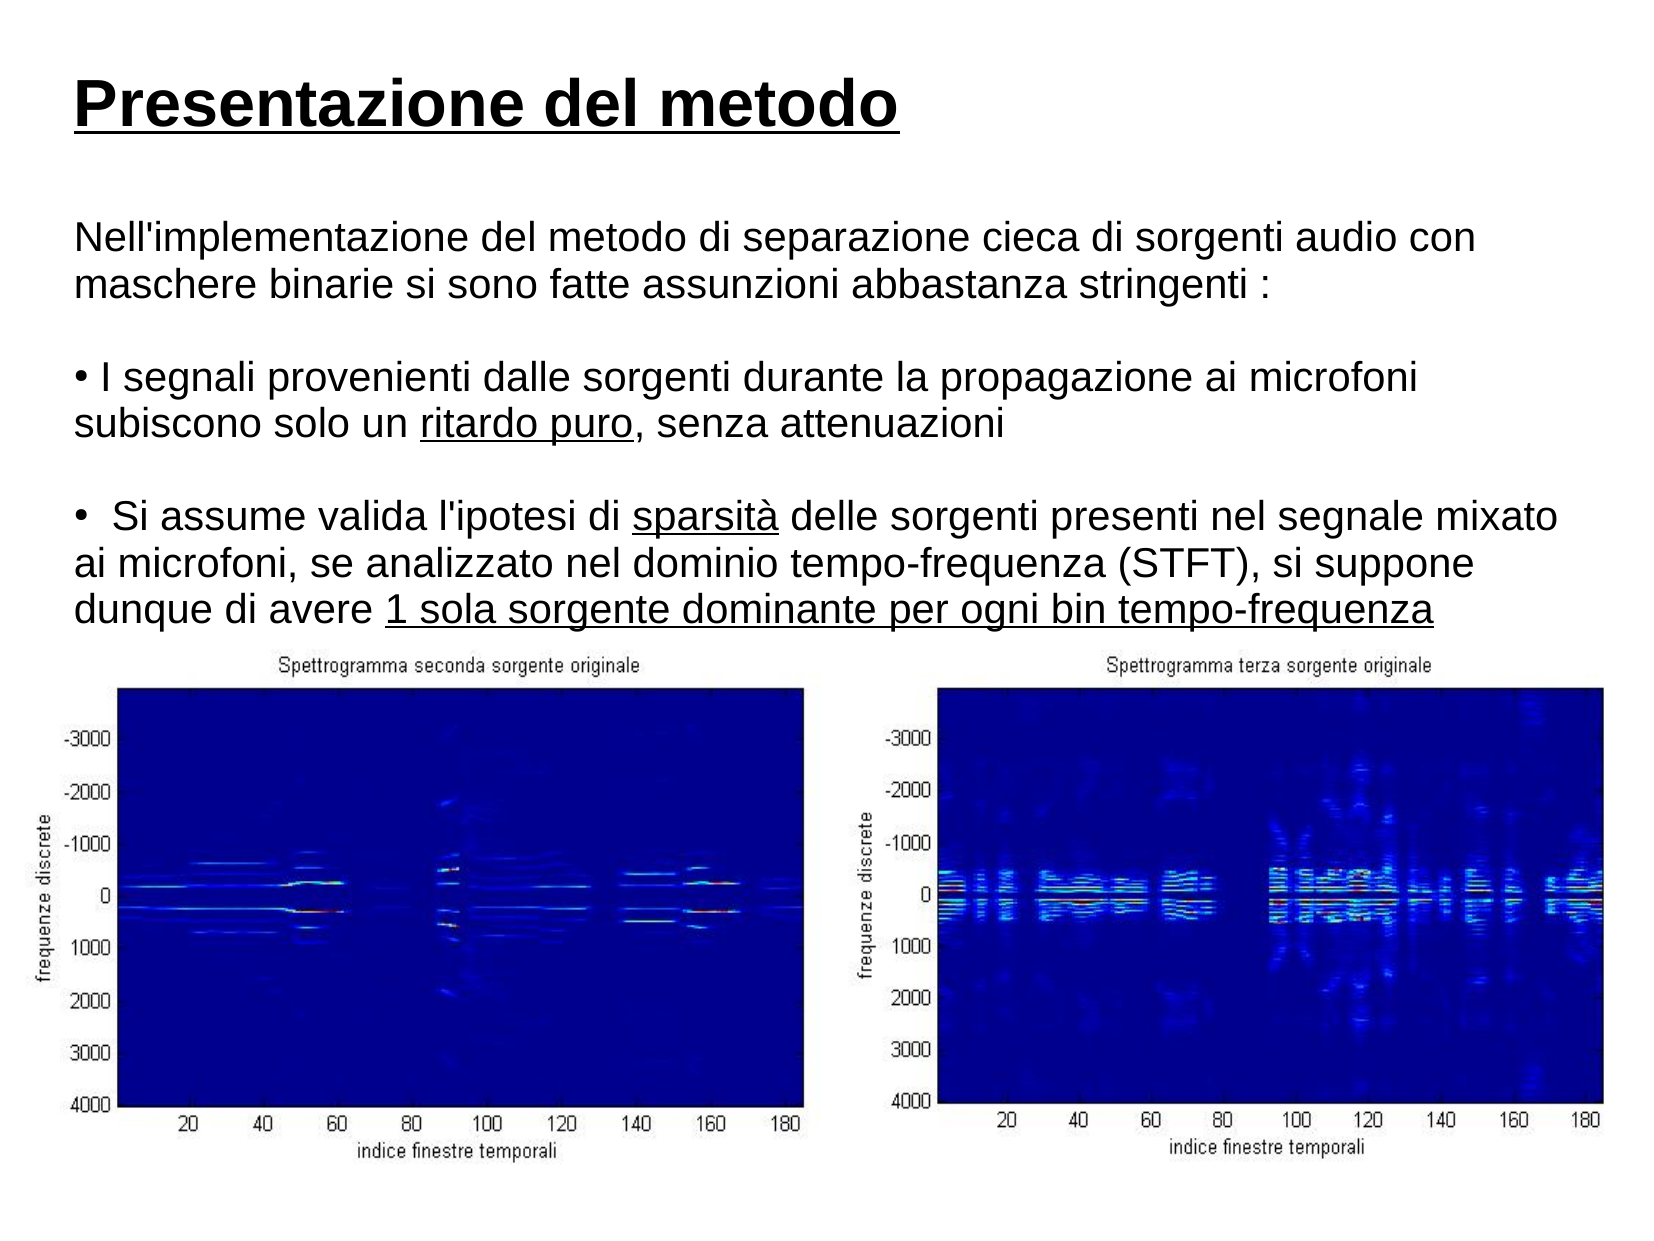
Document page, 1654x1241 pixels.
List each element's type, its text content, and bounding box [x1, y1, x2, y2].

text_box Presentazione del metodo [59, 59, 1093, 149]
picture [2, 649, 1654, 1166]
text_box Nell'implementazione del metodo di separazione cieca di sorgenti audio con maschere binarie si sono fatte assunzioni abbastanza stringenti : I segnali provenienti dalle sorgenti durante la propagazione ai microfoni subiscono solo un ritardo puro, senza attenuazioni Si assume valida l'ipotesi di sparsità delle sorgenti presenti nel segnale mixato ai microfoni, se analizzato nel dominio tempo-frequenza (STFT), si suppone dunque di avere 1 sola sorgente dominante per ogni bin tempo-frequenza [59, 206, 1595, 643]
